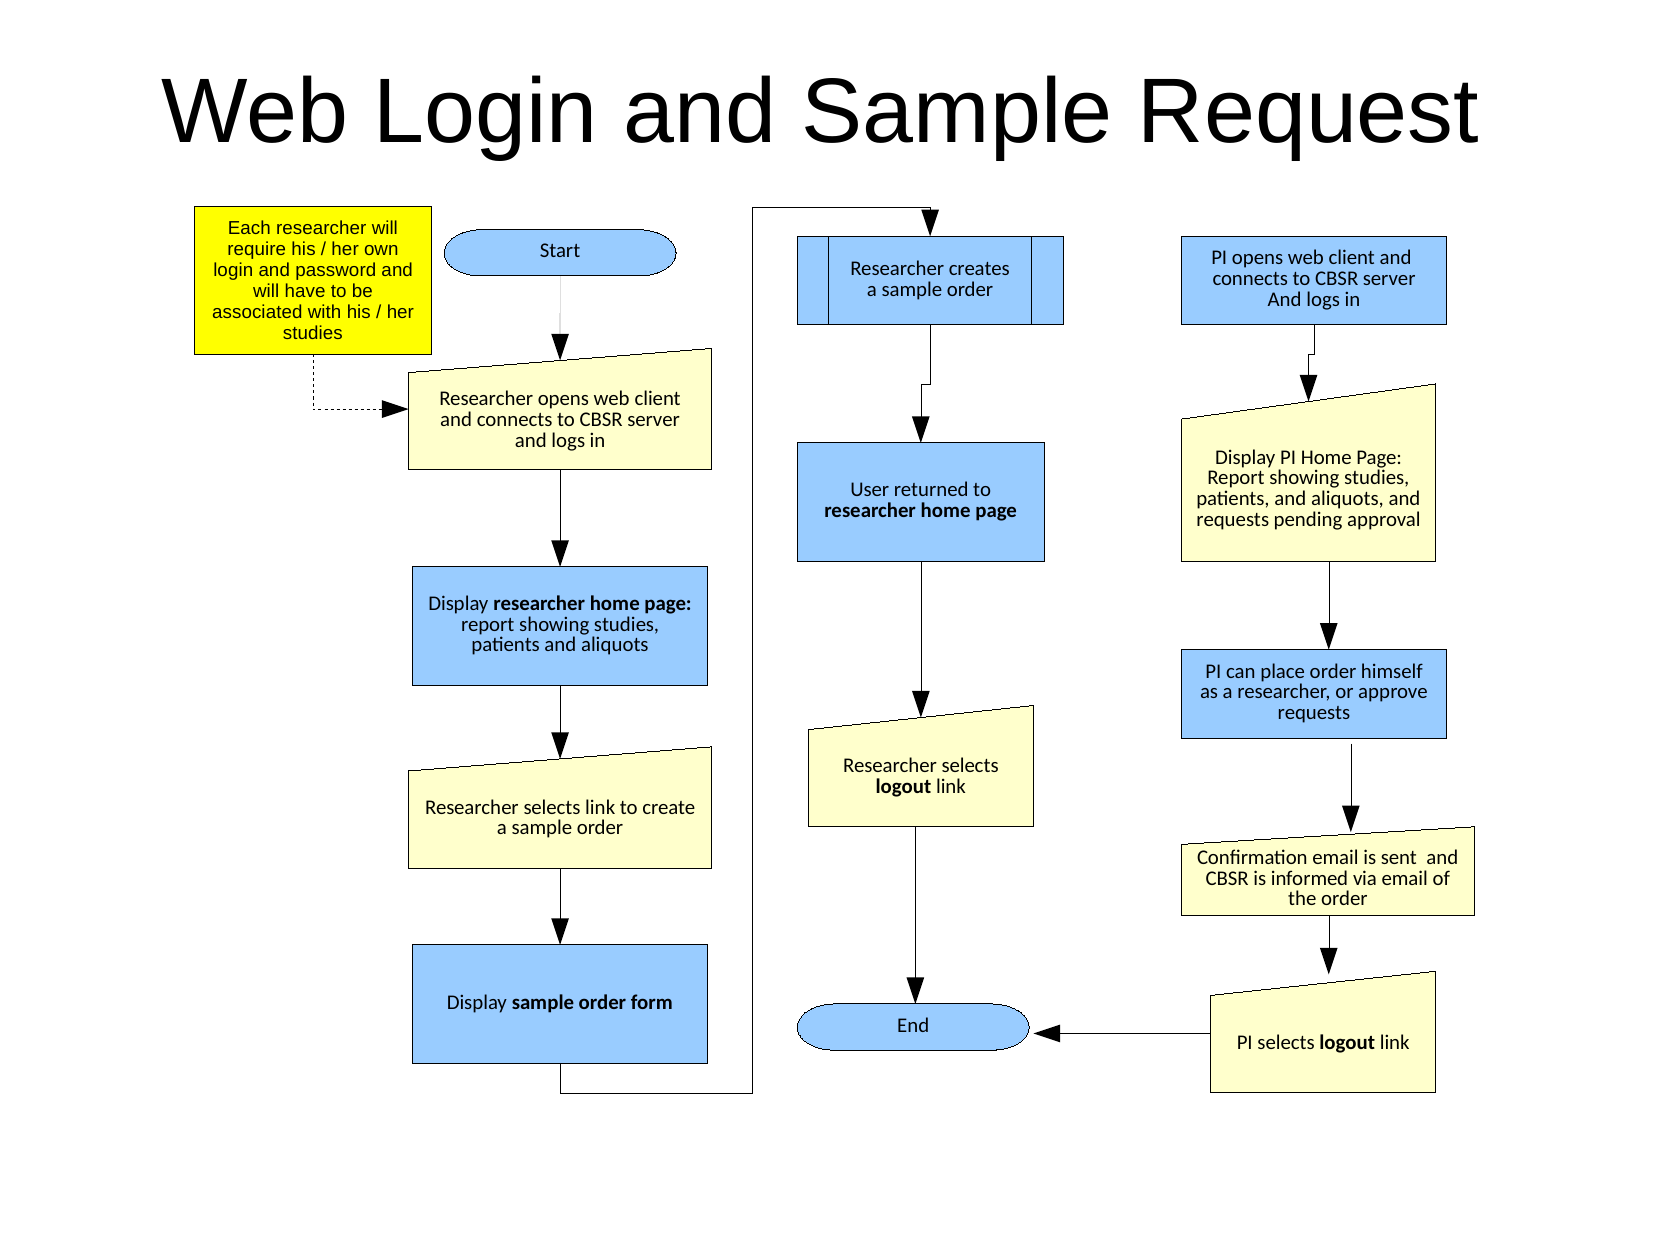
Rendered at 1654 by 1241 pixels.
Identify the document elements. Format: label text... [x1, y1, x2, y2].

text_box Researcher selects logout link [808, 705, 1034, 827]
text_box Researcher selects link to create a sample order [408, 746, 712, 869]
text_box End [797, 1003, 1030, 1051]
title Web Login and Sample Request [76, 14, 1565, 207]
text_box Researcher creates a sample order [797, 236, 1063, 325]
text_box Confirmation email is sent and CBSR is informed via email of the order [1181, 826, 1475, 916]
text_box PI can place order himself as a researcher, or approve requests [1181, 649, 1447, 739]
text_box Start [444, 229, 677, 276]
text_box PI opens web client and connects to CBSR server And logs in [1181, 236, 1447, 325]
text_box Researcher opens web client and connects to CBSR server and logs in [408, 348, 712, 470]
text_box Display researcher home page: report showing studies, patients and aliquots [412, 566, 708, 686]
text_box Display sample order form [412, 944, 708, 1064]
text_box PI selects logout link [1210, 971, 1436, 1093]
text_box Display PI Home Page: Report showing studies, patients, and aliquots, and requests pending approval [1181, 383, 1436, 562]
text_box User returned to researcher home page [797, 442, 1045, 562]
text_box Each researcher will require his / her own login and password and will have to be associated with his / her studies [194, 206, 432, 355]
